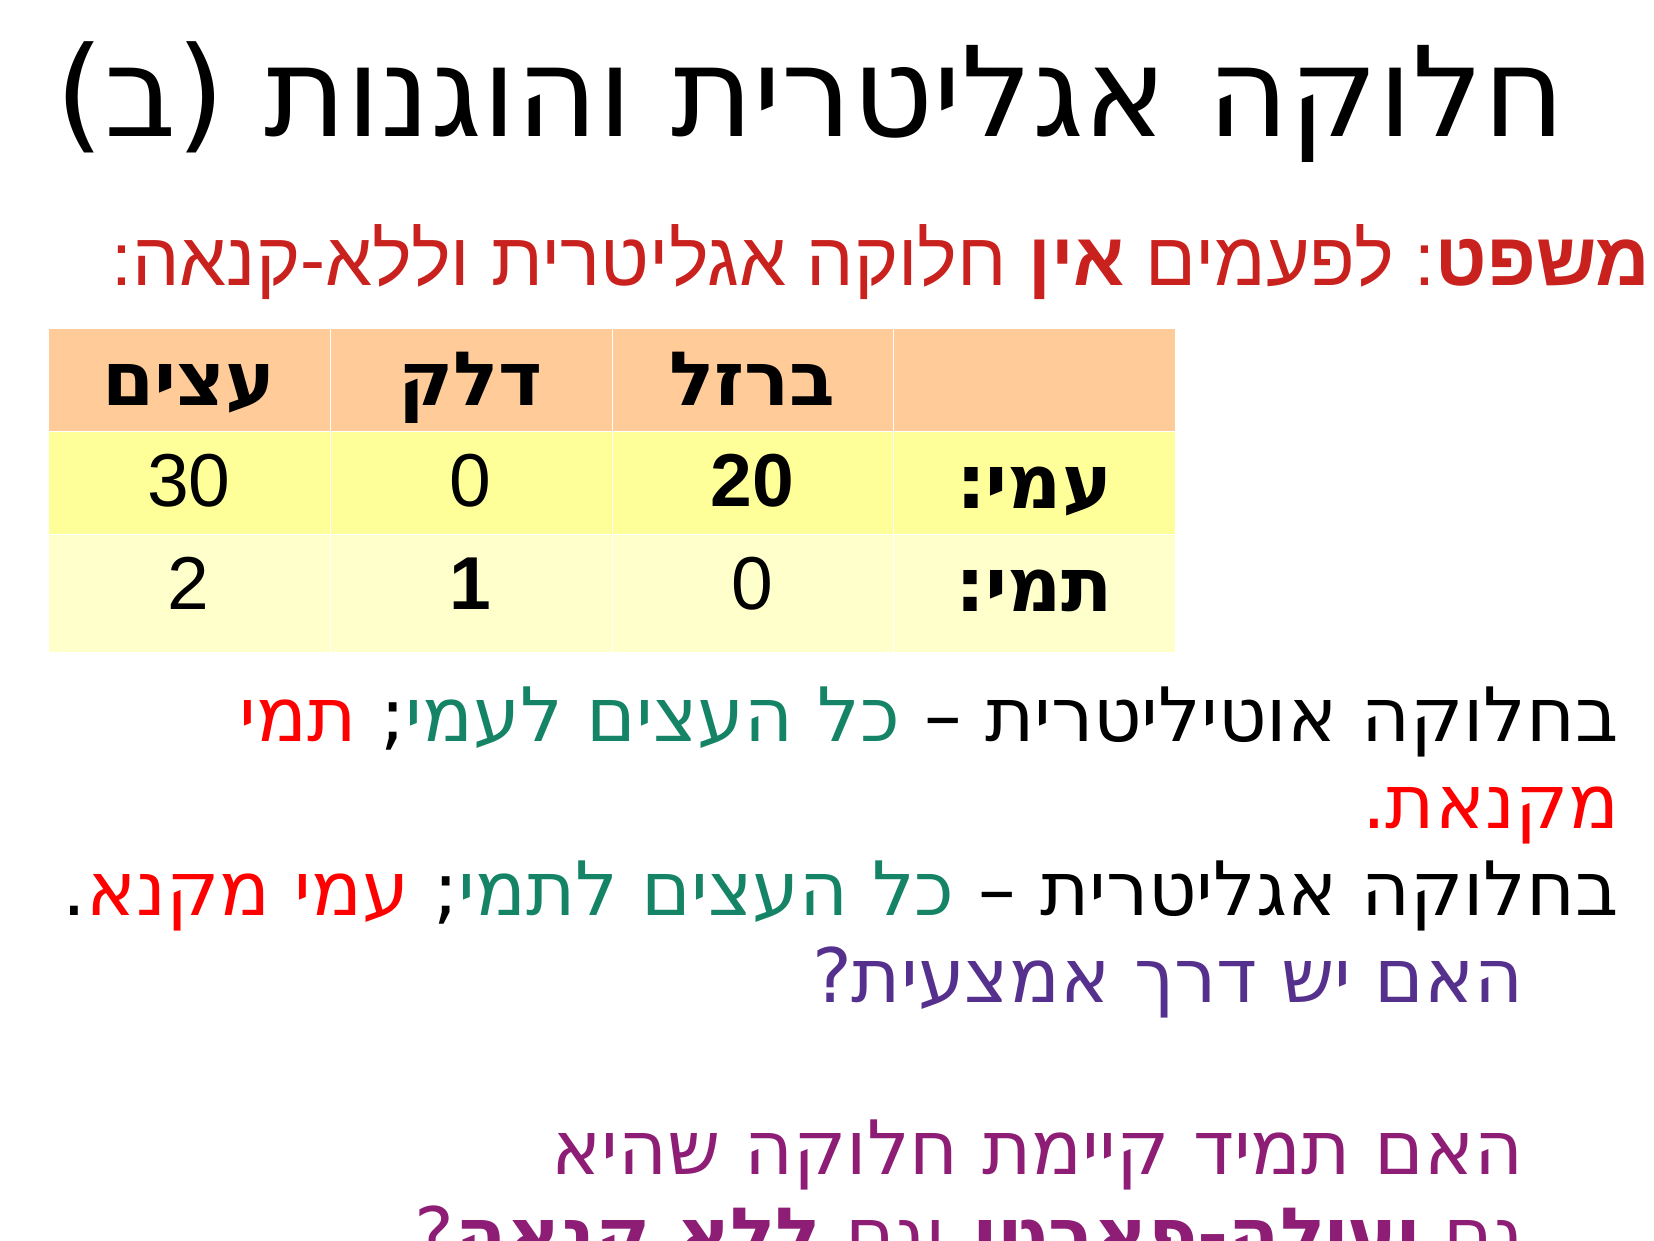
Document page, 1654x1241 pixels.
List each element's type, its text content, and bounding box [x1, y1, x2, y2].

title חלוקה אגליטרית והוגנות (ב) [0, 7, 1654, 166]
table_header עצים [49, 329, 330, 431]
text_box משפט: לפעמים אין חלוקה אגליטרית וללא-קנאה: [0, 210, 1654, 477]
table_cell 0 [613, 535, 893, 652]
table_cell 30 [49, 432, 330, 534]
table_cell עמי: [894, 432, 1175, 534]
table_cell 1 [331, 535, 612, 652]
table_header ברזל [613, 329, 893, 431]
text_box בחלוקה אוטיליטרית – כל העצים לעמי; תמי מקנאת. בחלוקה אגליטרית – כל העצים לתמי; עמי מקנא. האם יש דרך אמצעית? האם תמיד קיימת חלוקה שהיא גם יעילה-פארטו וגם ללא קנאה? [47, 664, 1635, 1241]
table_header דלק [331, 329, 612, 431]
table_header [894, 329, 1175, 431]
table_cell תמי: [894, 535, 1175, 652]
table_cell 2 [49, 535, 330, 652]
table_cell 20 [613, 432, 893, 534]
table_cell 0 [331, 432, 612, 534]
